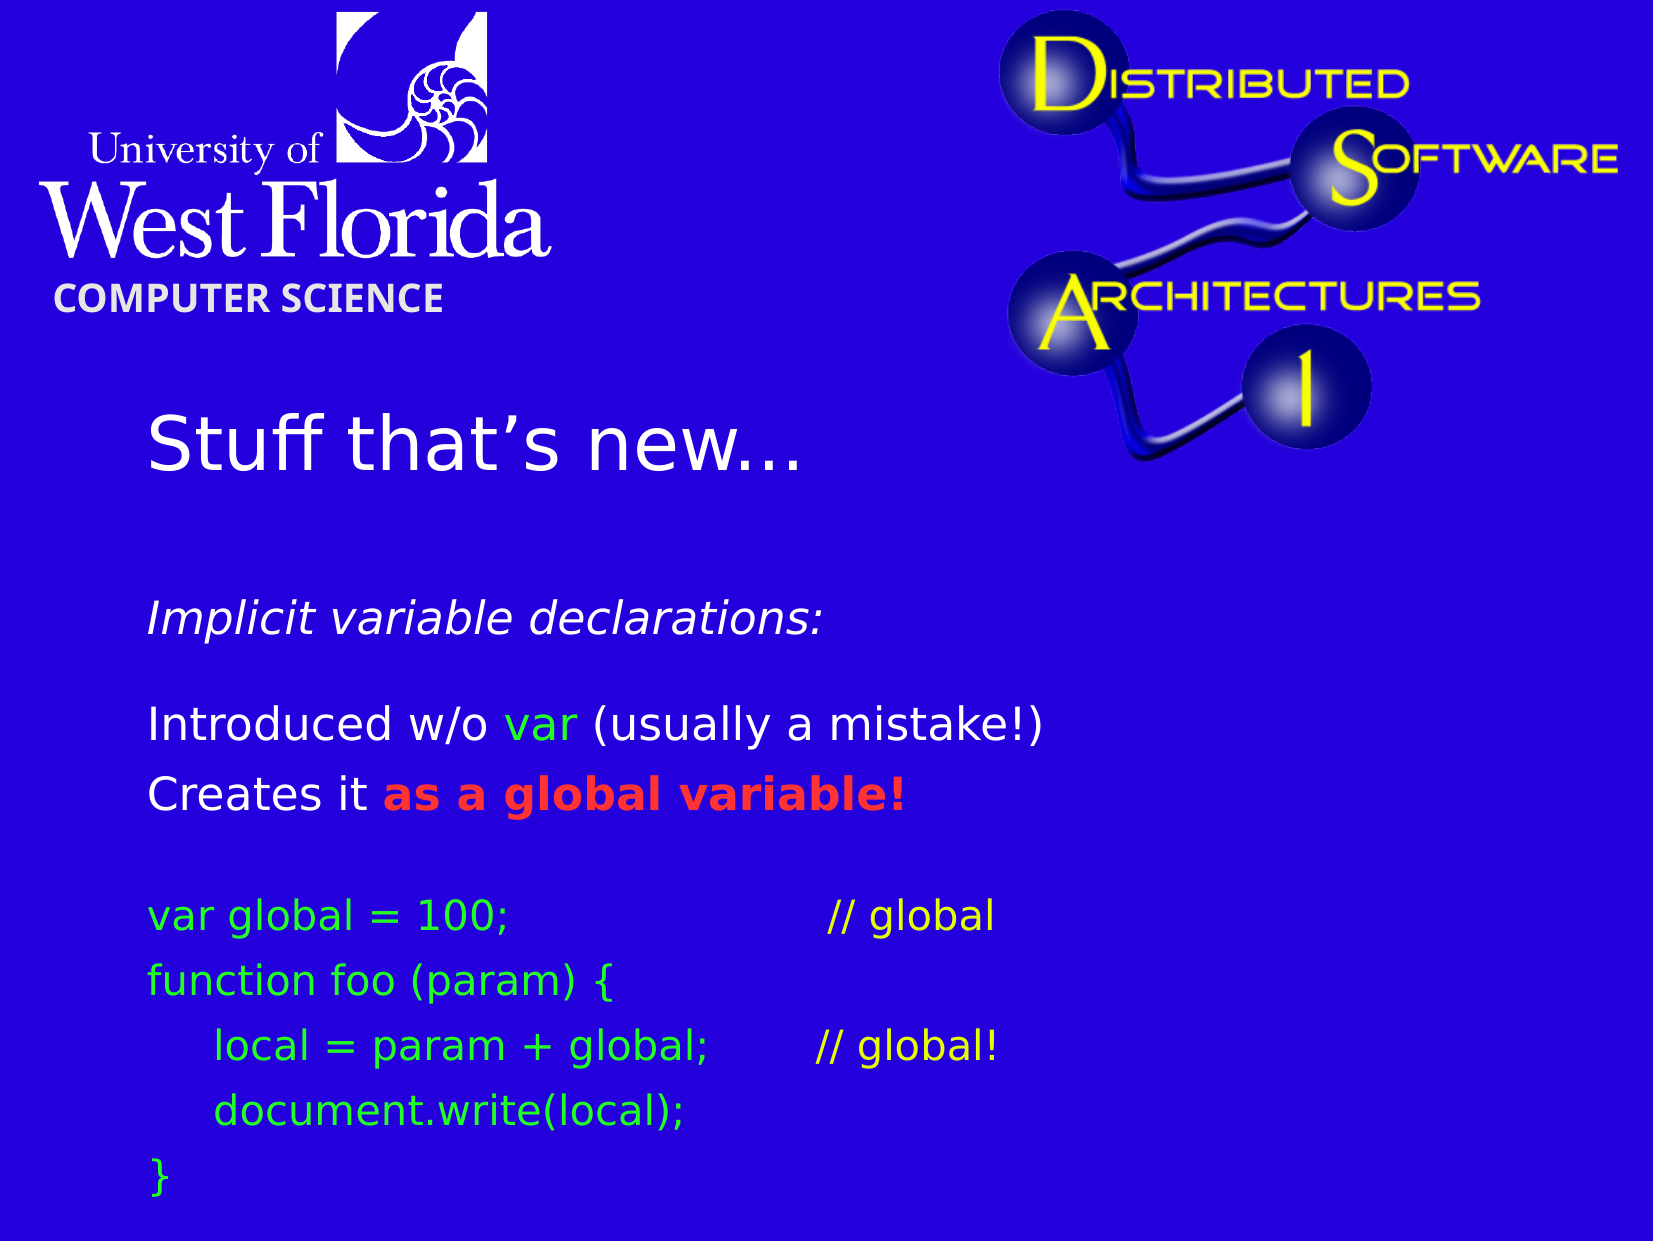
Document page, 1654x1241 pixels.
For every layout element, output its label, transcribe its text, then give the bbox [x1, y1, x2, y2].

picture [910, 0, 1653, 506]
text_box Stuff that’s new... Implicit variable declarations: Introduced w/o var (usually a mistake!) Creates it as a global variable! var global = 100; // global function foo (param) { local = param + global; // global! document.write(local); } [132, 393, 1501, 1208]
text_box COMPUTER SCIENCE [37, 262, 563, 325]
picture [37, 0, 559, 262]
